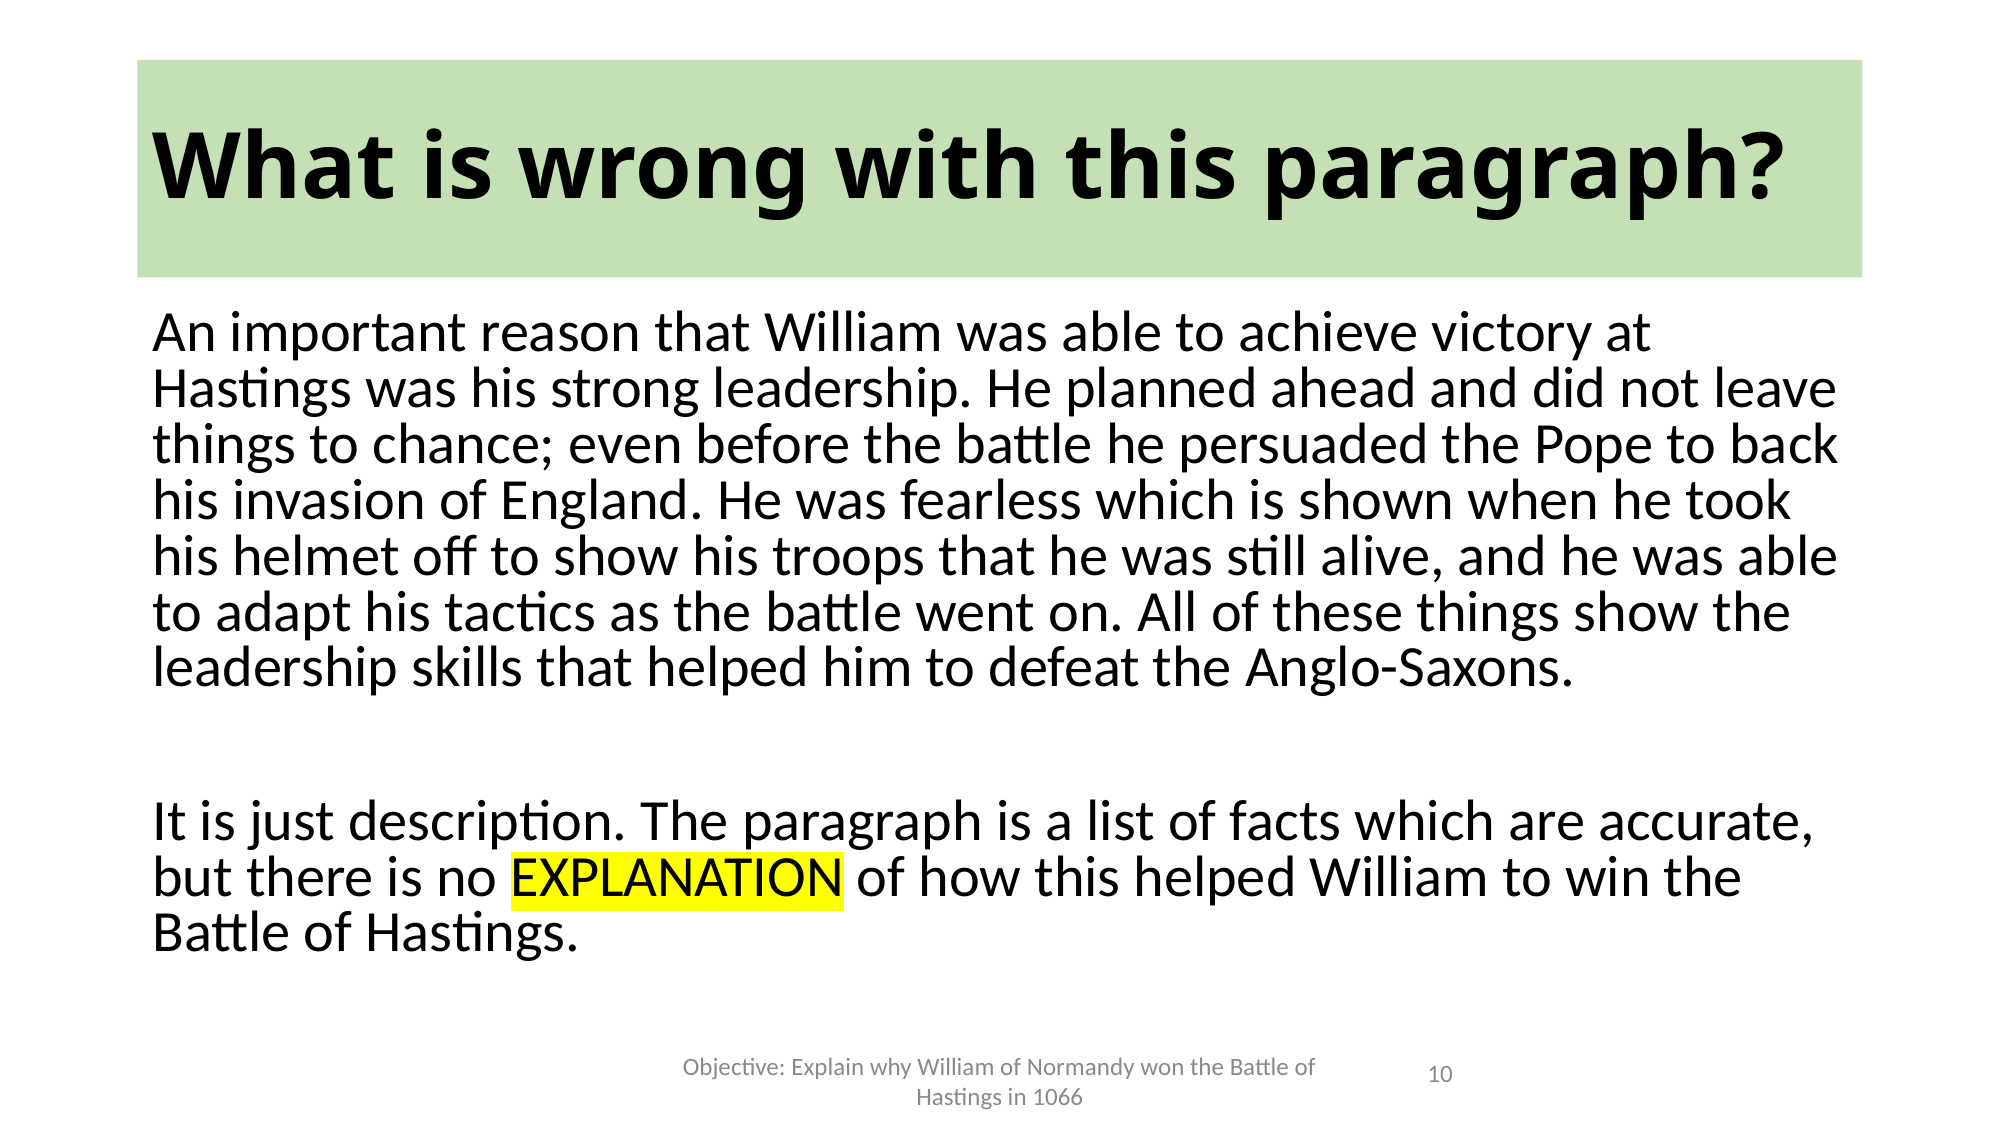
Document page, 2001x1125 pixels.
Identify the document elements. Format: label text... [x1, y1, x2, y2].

title What is wrong with this paragraph? [137, 59, 1863, 278]
text_box 10 [1412, 1042, 1863, 1103]
list An important reason that William was able to achieve victory at Hastings was his strong leadership. He planned ahead and did not leave things to chance; even before the battle he persuaded the Pope to back his invasion of England. He was fearless which is shown when he took his helmet off to show his troops that he was still alive, and he was able to adapt his tactics as the battle went on. All of these things show the leadership skills that helped him to defeat the Anglo-Saxons. It is just description. The paragraph is a list of facts which are accurate, but there is no EXPLANATION of how this helped William to win the Battle of Hastings. [137, 299, 1863, 1014]
text_box Objective: Explain why William of Normandy won the Battle of Hastings in 1066 [662, 1042, 1338, 1103]
